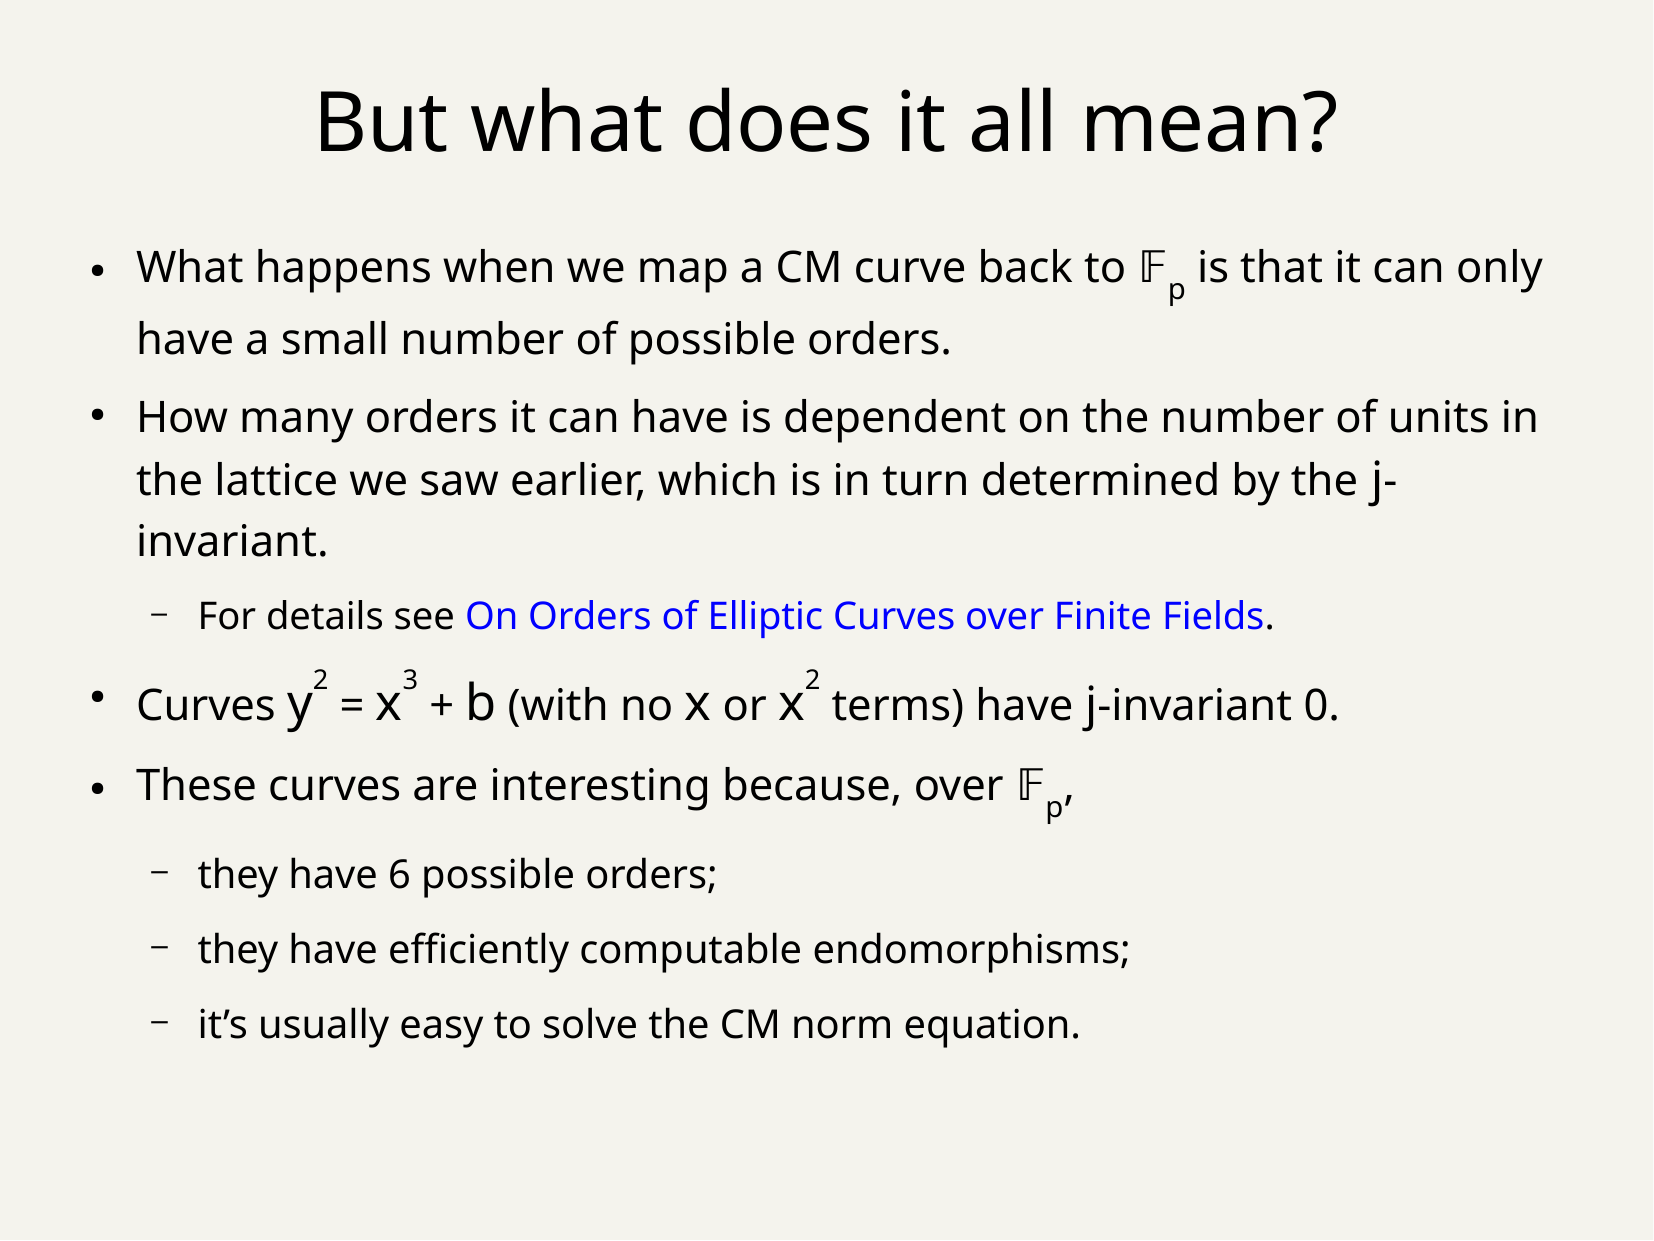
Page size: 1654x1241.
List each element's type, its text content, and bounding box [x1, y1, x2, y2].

list What happens when we map a CM curve back to 𝔽p is that it can only have a small number of possible orders. How many orders it can have is dependent on the number of units in the lattice we saw earlier, which is in turn determined by the j-invariant. For details see On Orders of Elliptic Curves over Finite Fields. Curves y2 = x3 + b (with no x or x2 terms) have j-invariant 0. These curves are interesting because, over 𝔽p, they have 6 possible orders; they have efficiently computable endomorphisms; it’s usually easy to solve the CM norm equation. [74, 236, 1548, 1057]
title But what does it all mean? [82, 49, 1571, 189]
